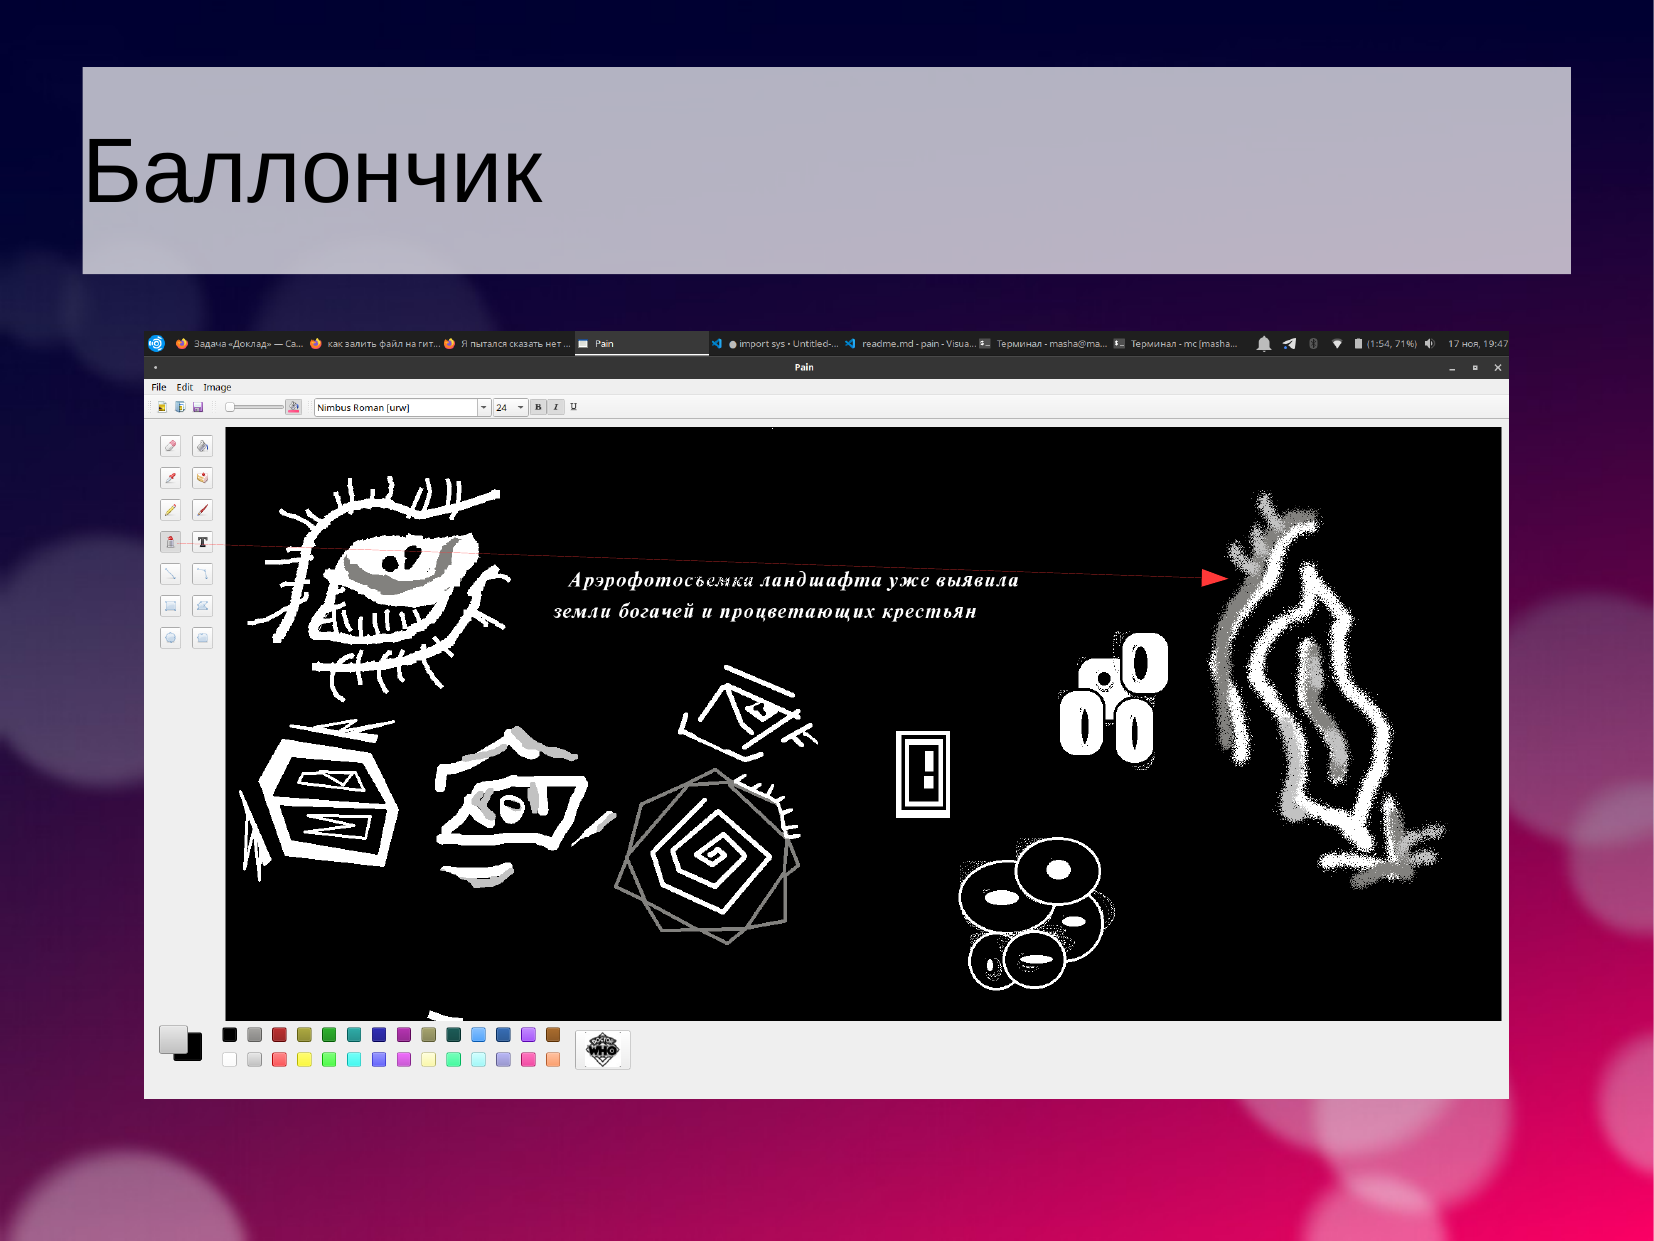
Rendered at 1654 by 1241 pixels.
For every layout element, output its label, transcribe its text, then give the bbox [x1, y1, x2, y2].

picture [0, 0, 1654, 1241]
title Баллончик [82, 67, 1571, 275]
